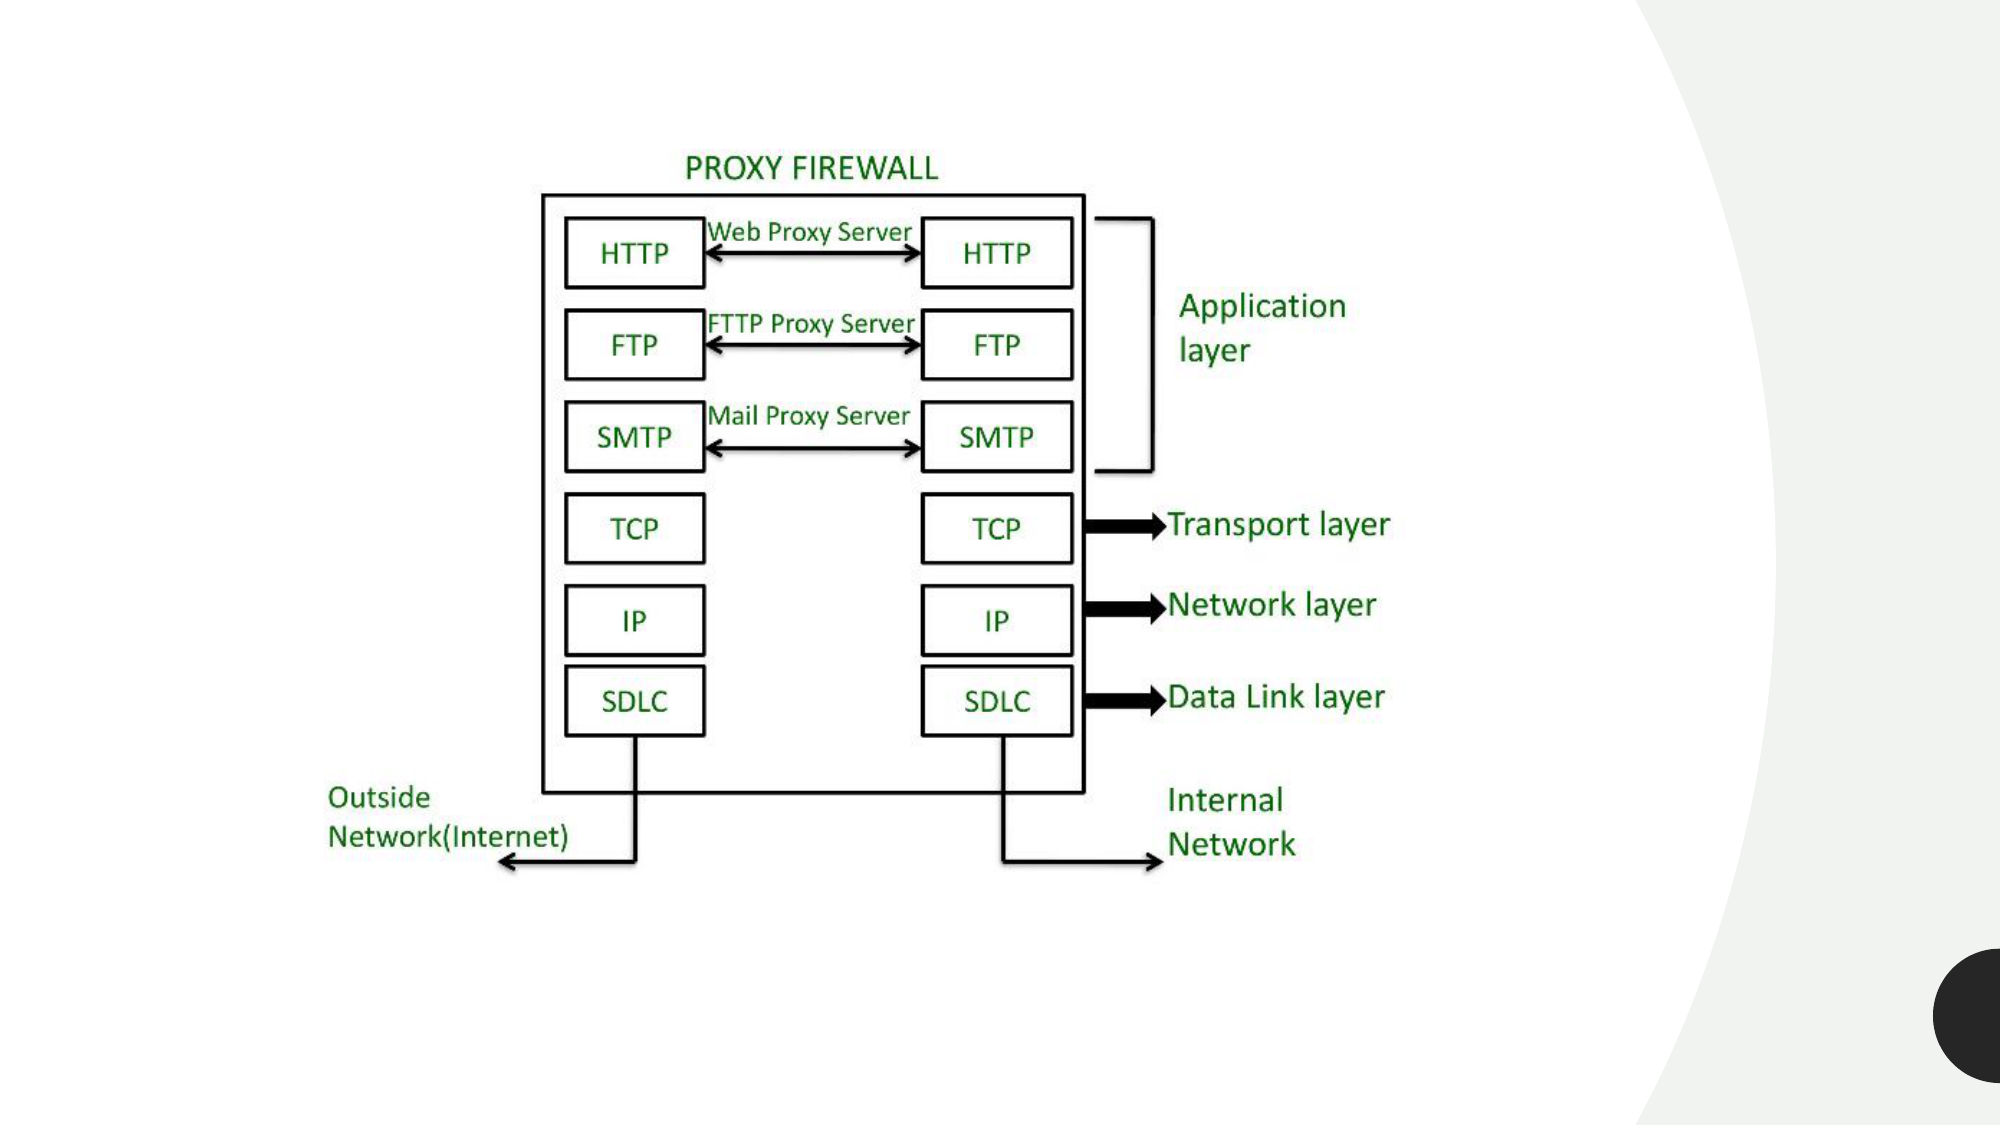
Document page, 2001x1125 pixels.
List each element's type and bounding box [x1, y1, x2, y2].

text_box [0, 0, 2000, 1125]
picture [241, 129, 1470, 949]
